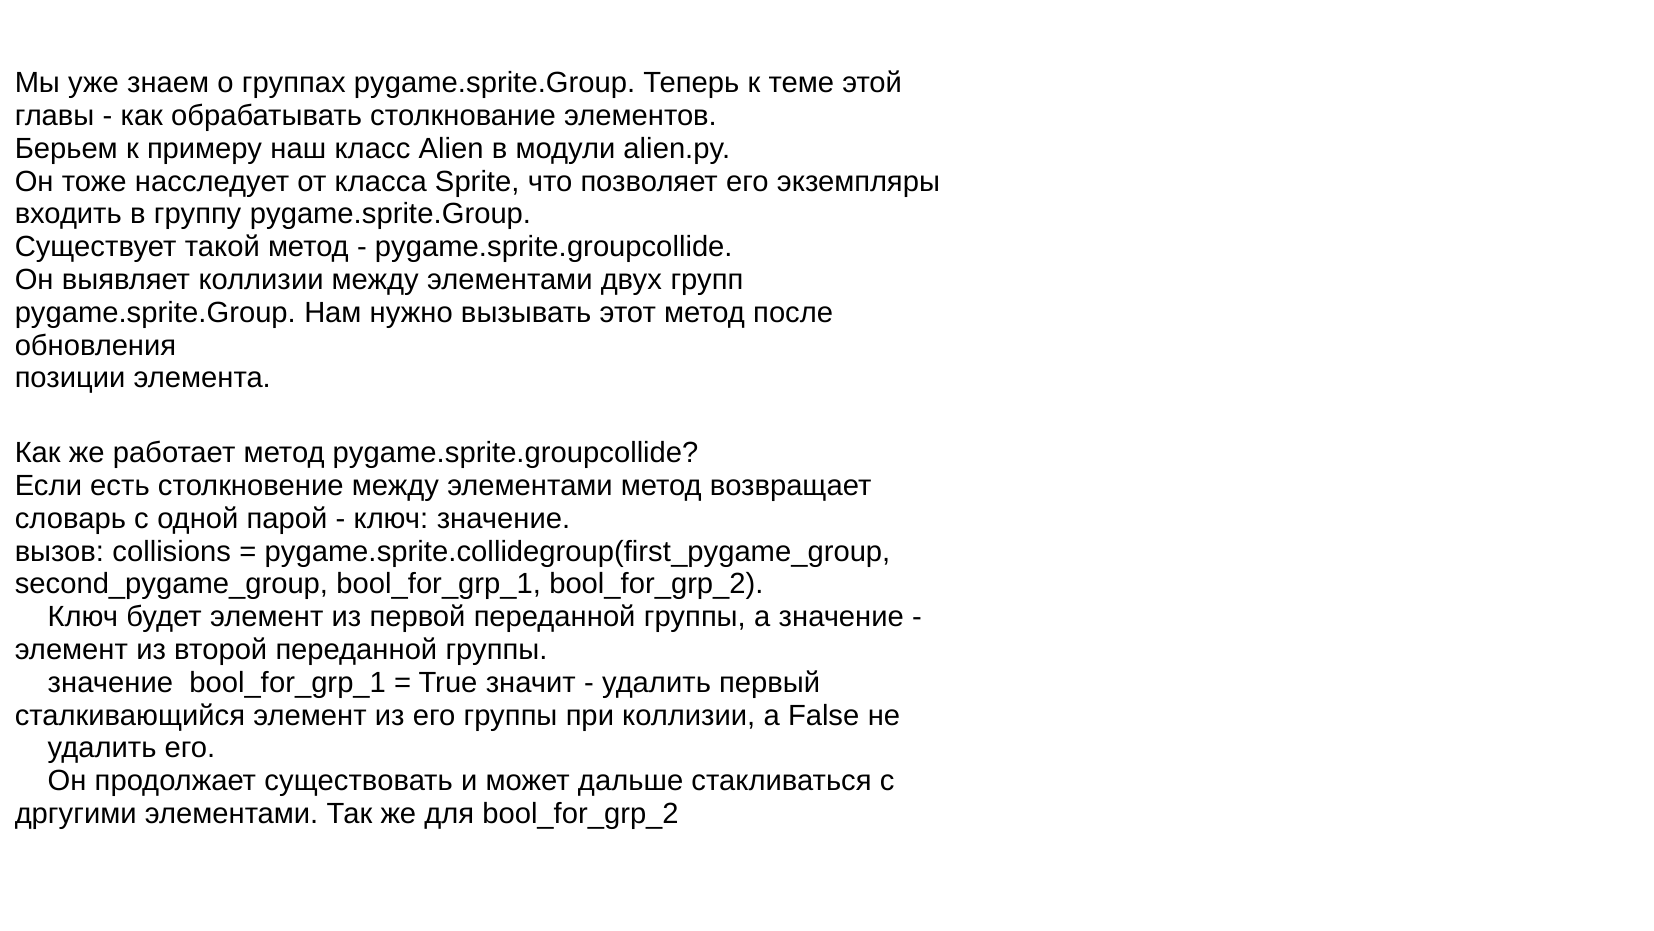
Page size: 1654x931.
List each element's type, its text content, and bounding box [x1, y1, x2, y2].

text_box Мы уже знаем о группах pygame.sprite.Group. Теперь к теме этой главы - как обрабатывать столкнование элементов. Берьем к примеру наш класс Alien в модули alien.py. Он тоже насследует от класса Sprite, что позволяет его экземпляры входить в группу pygame.sprite.Group. Существует такой метод - pygame.sprite.groupcollide. Он выявляет коллизии между элементами двух групп pygame.sprite.Group. Нам нужно вызывать этот метод после обновления позиции элемента. Как же работает метод pygame.sprite.groupcollide? Если есть столкновение между элементами метод возвращает словарь с одной парой - ключ: значение. вызов: collisions = pygame.sprite.collidegroup(first_pygame_group, second_pygame_group, bool_for_grp_1, bool_for_grp_2). Ключ будет элемент из первой переданной группы, а значение - элемент из второй переданной группы. значение bool_for_grp_1 = True значит - удалить первый сталкивающийся элемент из его группы при коллизии, а False не удалить его. Он продолжает существовать и может дальше стакливаться с дргугими элементами. Так же для bool_for_grp_2 [0, 59, 1004, 879]
